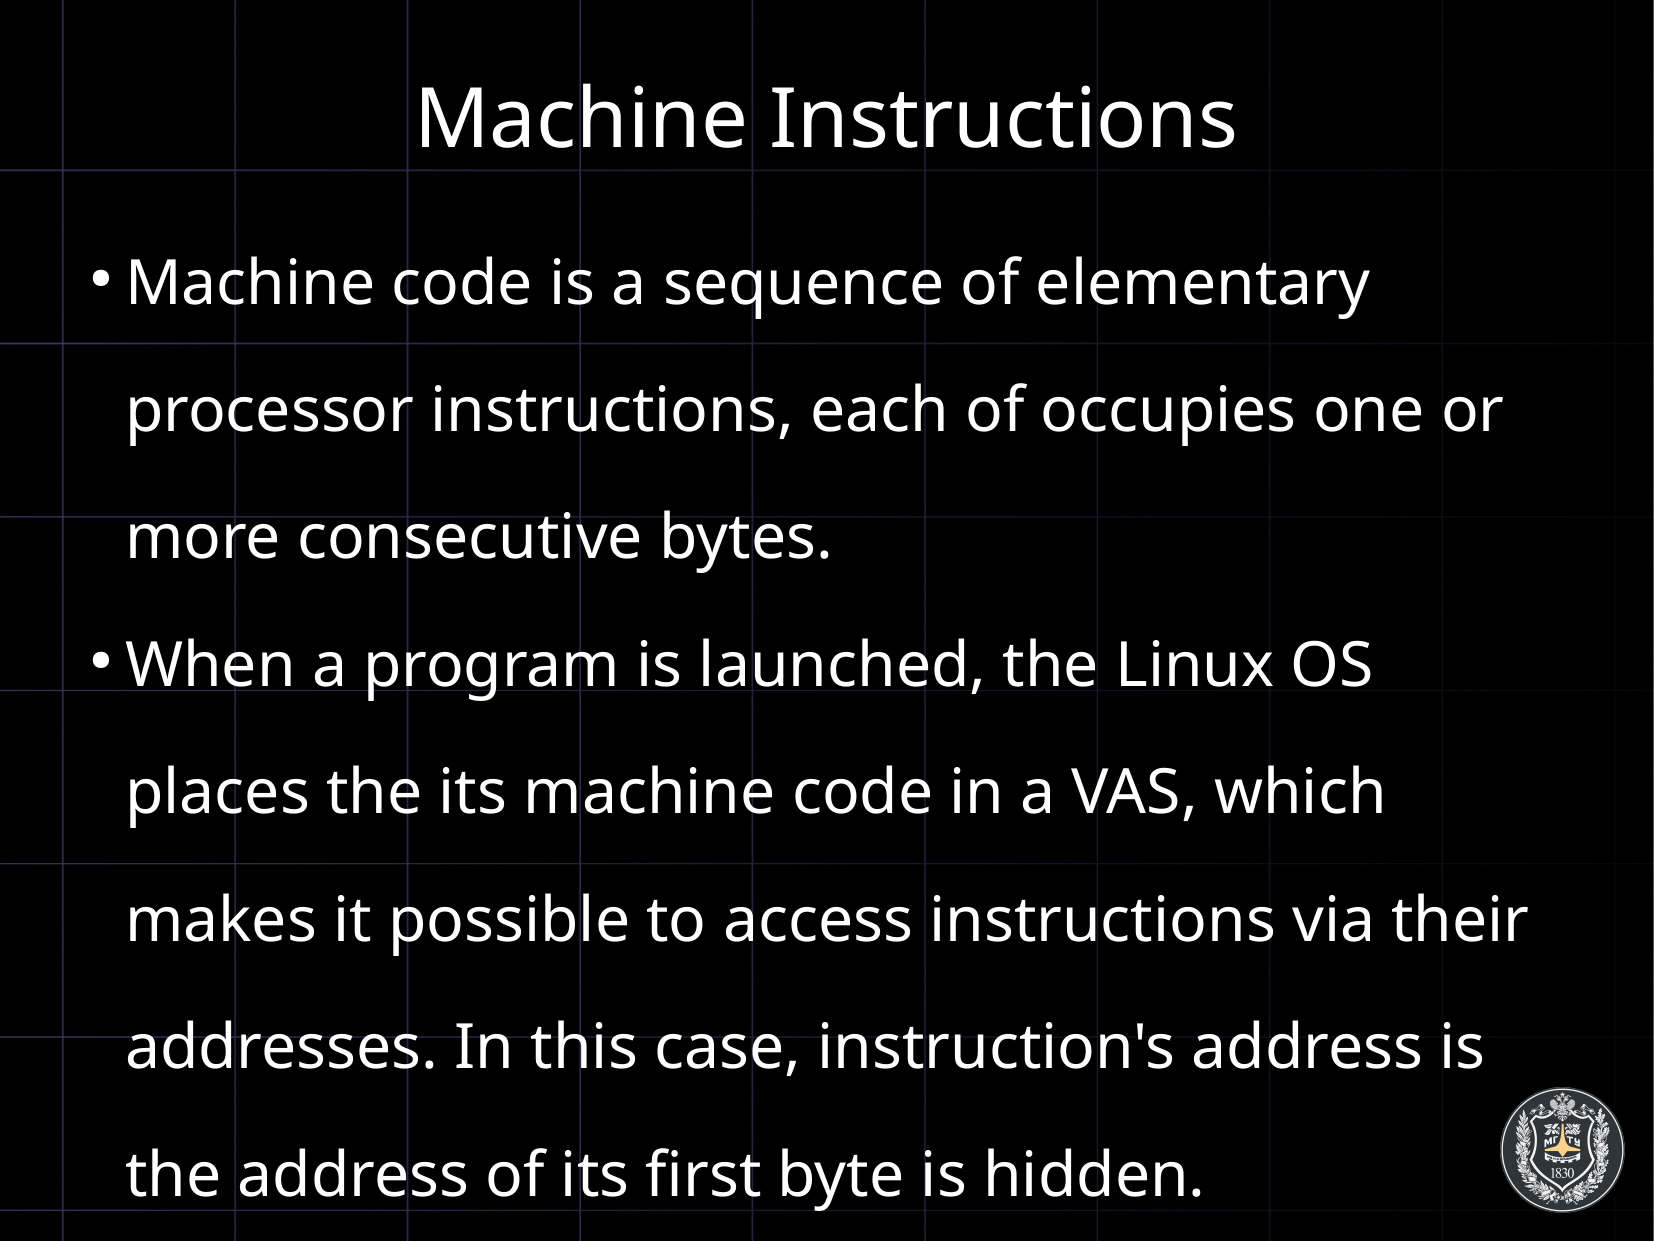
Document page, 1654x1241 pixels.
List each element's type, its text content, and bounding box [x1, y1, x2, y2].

text_box Machine code is a sequence of elementary processor instructions, each of occupies one or more consecutive bytes. When a program is launched, the Linux OS places the its machine code in a VAS, which makes it possible to access instructions via their addresses. In this case, instruction's address is the address of its first byte is hidden. We can assume that only one processor instruction is executed per time. Its address is stored in a processors memory region called the IP register. [75, 187, 1576, 1234]
title Machine Instructions [82, 37, 1571, 187]
picture [0, 0, 1654, 1241]
